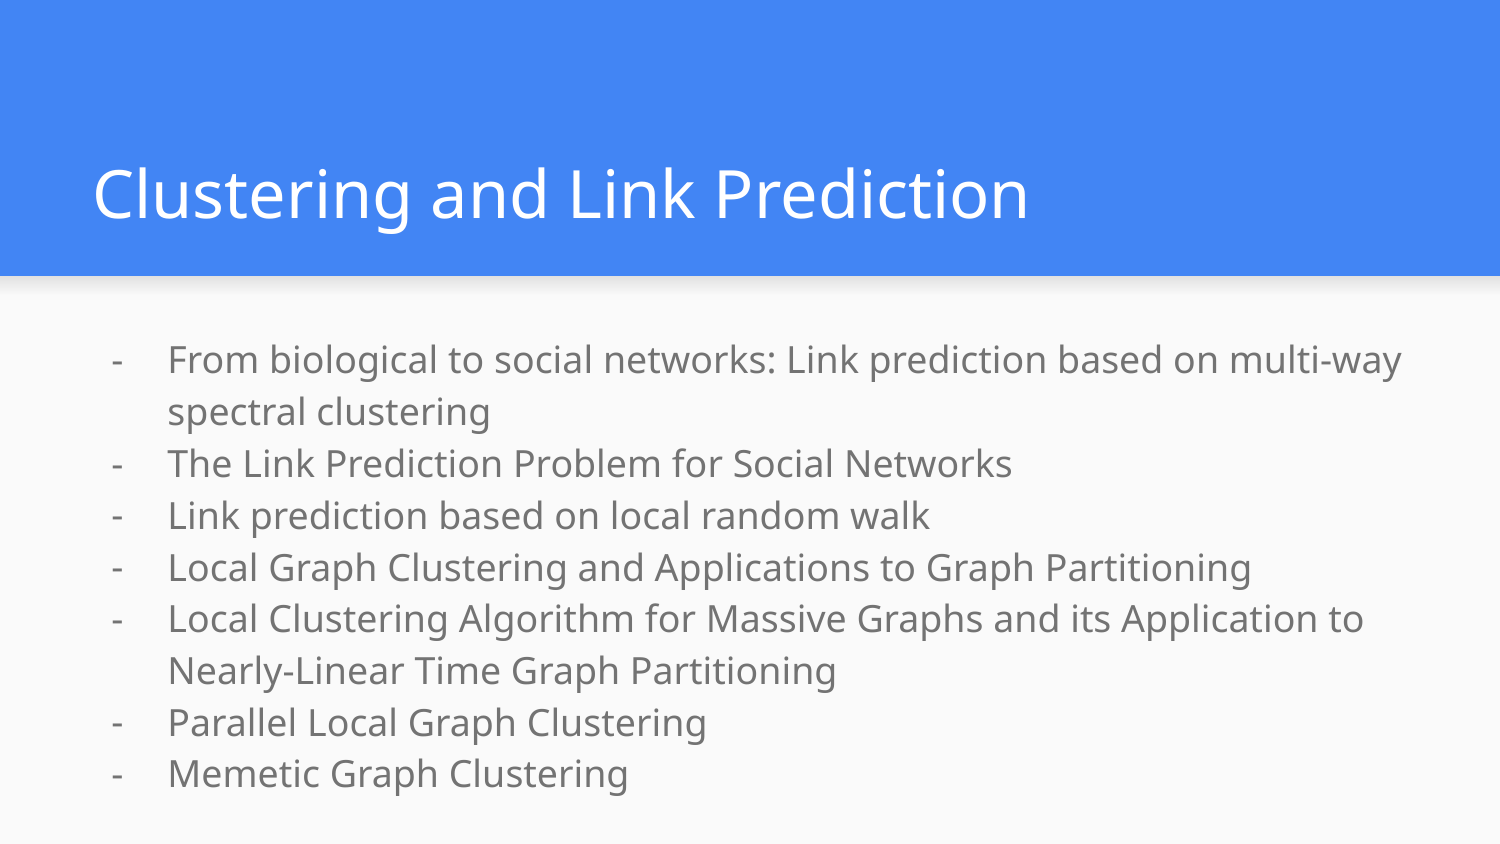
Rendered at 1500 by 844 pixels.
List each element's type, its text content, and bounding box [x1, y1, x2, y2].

title Clustering and Link Prediction [77, 121, 1427, 248]
list From biological to social networks: Link prediction based on multi-way spectral clustering The Link Prediction Problem for Social Networks Link prediction based on local random walk Local Graph Clustering and Applications to Graph Partitioning Local Clustering Algorithm for Massive Graphs and its Application to Nearly-Linear Time Graph Partitioning Parallel Local Graph Clustering Memetic Graph Clustering [77, 314, 1427, 760]
